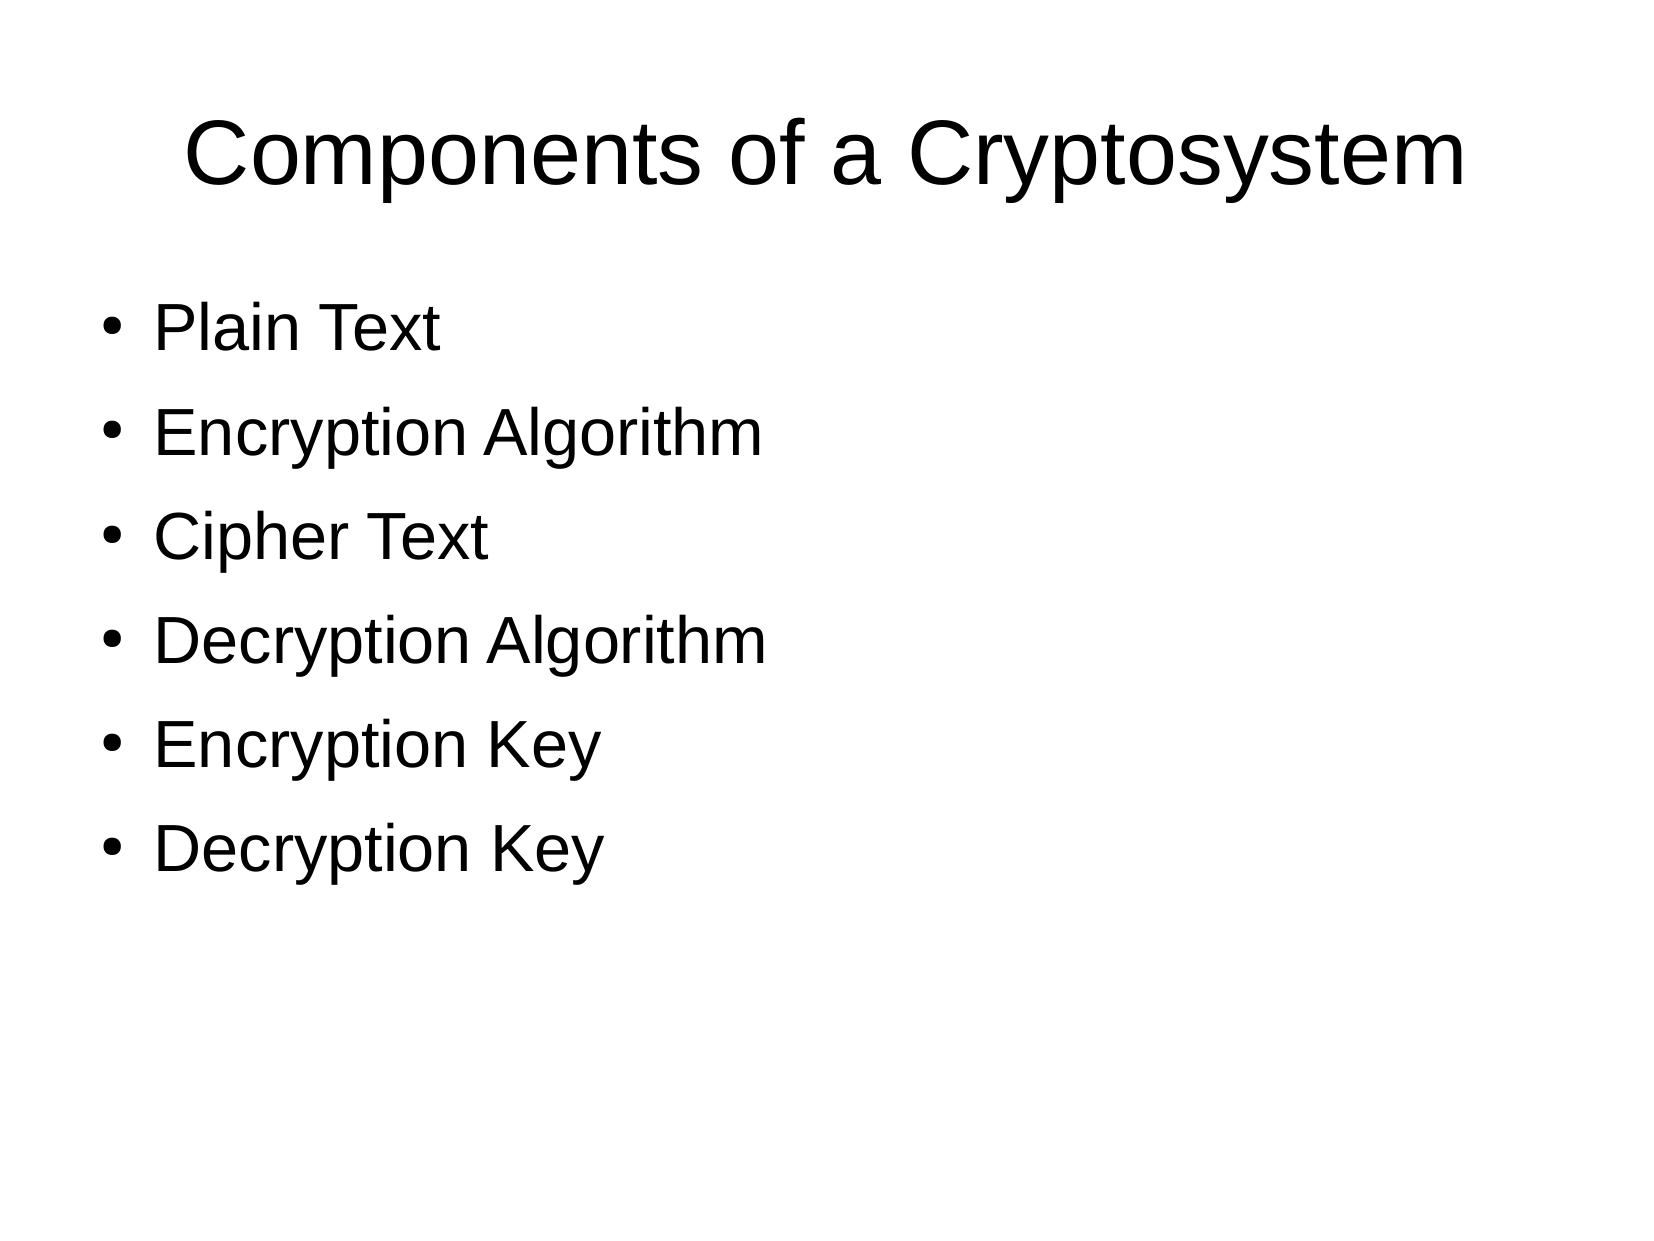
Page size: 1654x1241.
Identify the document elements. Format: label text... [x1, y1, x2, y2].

title Components of a Cryptosystem [82, 49, 1571, 257]
list Plain Text Encryption Algorithm Cipher Text Decryption Algorithm Encryption Key Decryption Key [82, 290, 1571, 1109]
